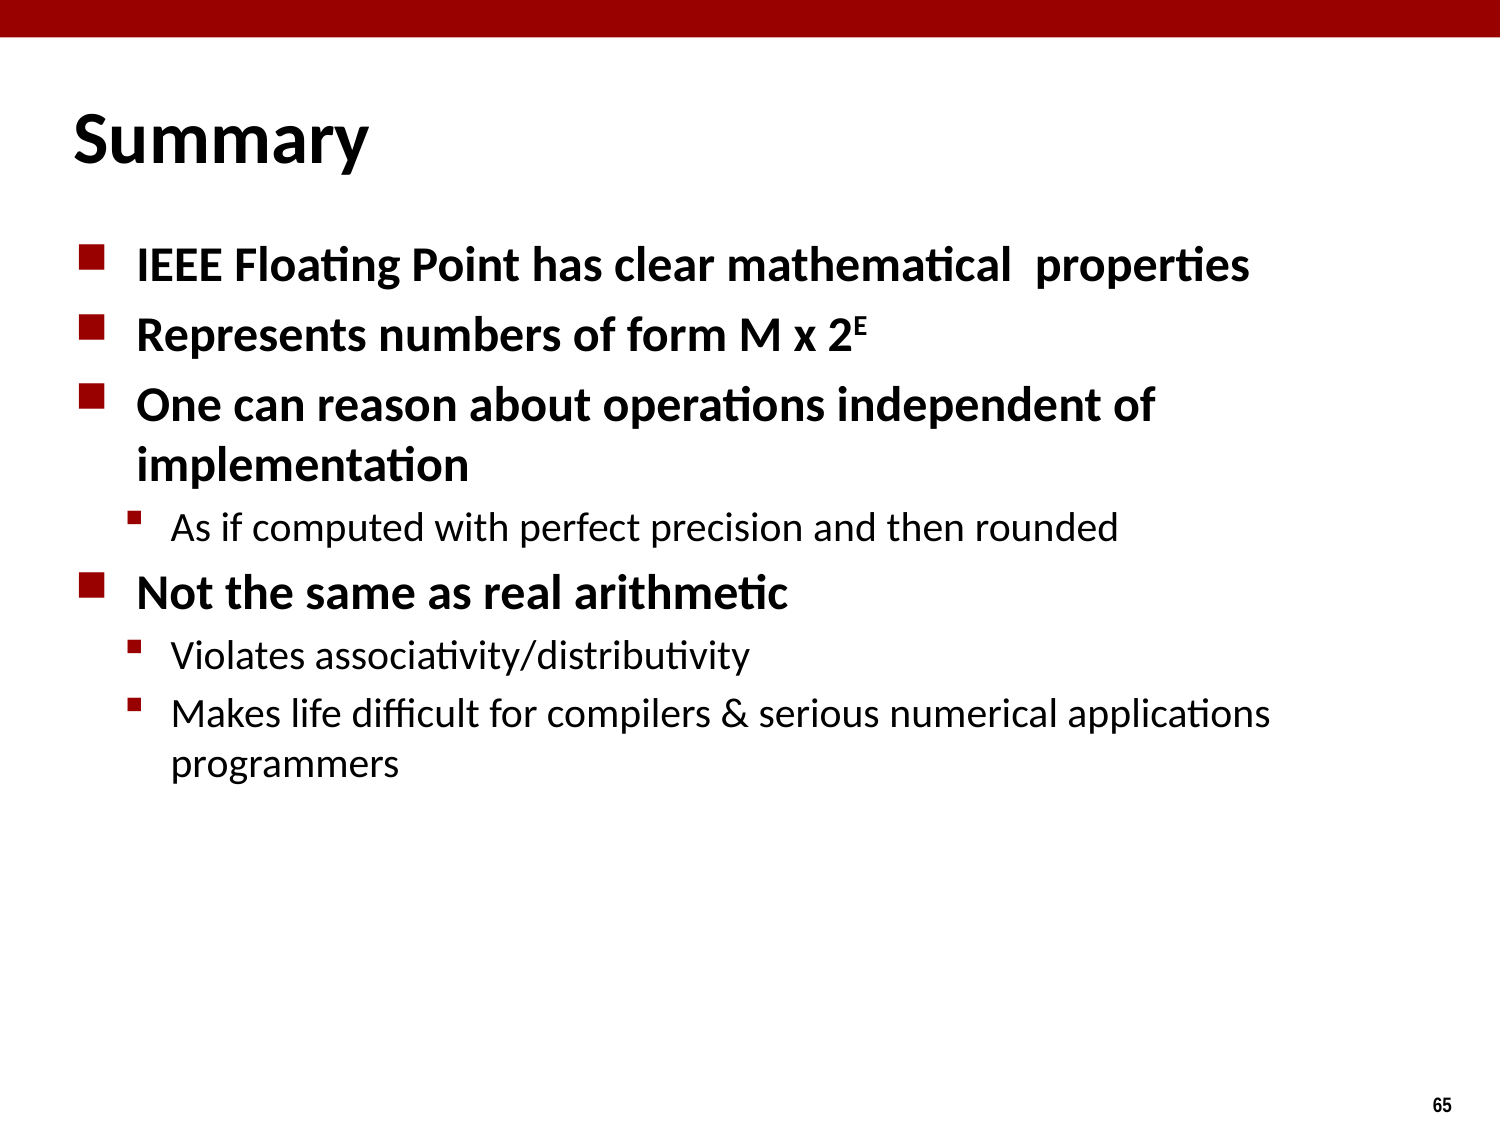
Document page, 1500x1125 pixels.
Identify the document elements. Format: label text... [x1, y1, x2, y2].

list IEEE Floating Point has clear mathematical properties Represents numbers of form M x 2E One can reason about operations independent of implementation As if computed with perfect precision and then rounded Not the same as real arithmetic Violates associativity/distributivity Makes life difficult for compilers & serious numerical applications programmers [65, 223, 1361, 1040]
title Summary [58, 71, 1304, 197]
